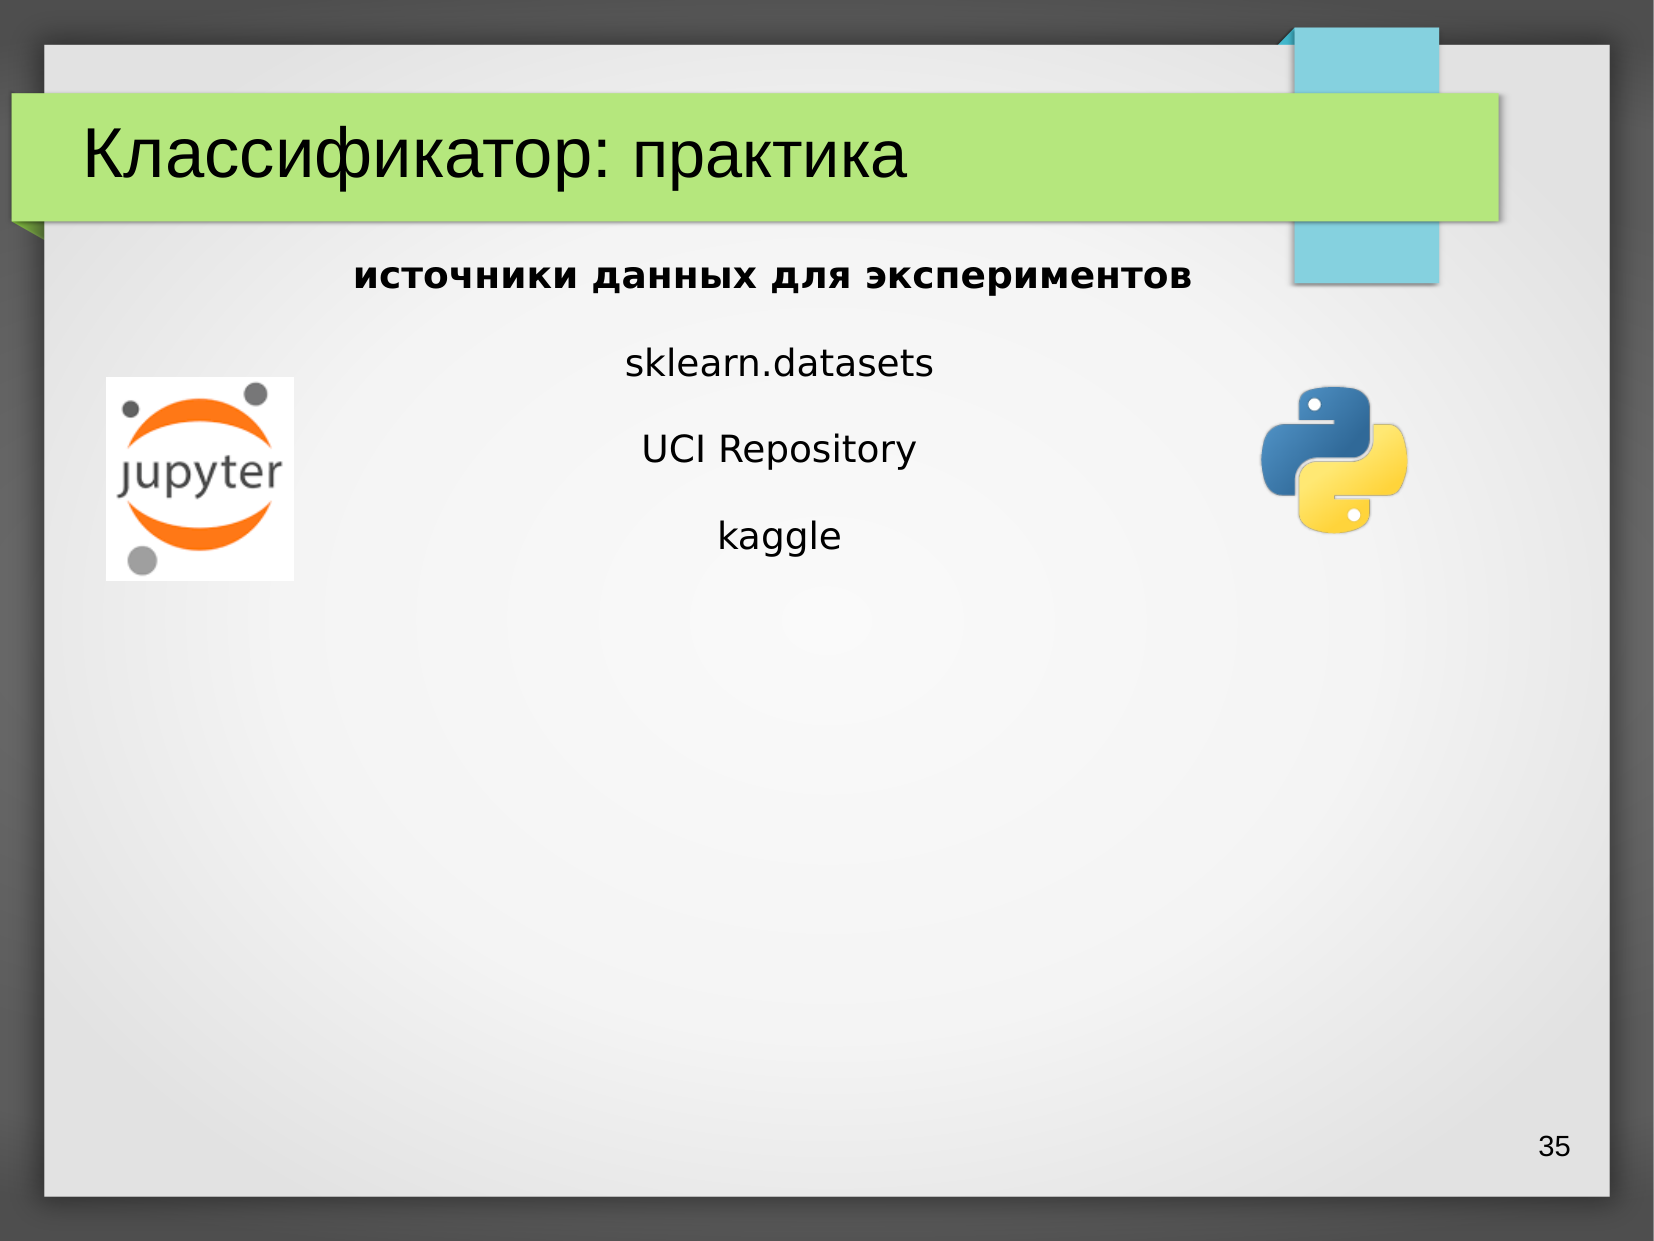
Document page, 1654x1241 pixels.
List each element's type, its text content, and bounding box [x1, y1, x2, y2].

picture [0, 0, 1654, 1241]
text_box источники данных для экспериментов sklearn.datasets UCI Repository kaggle [330, 246, 1229, 697]
title Классификатор: практика [82, 49, 1571, 257]
